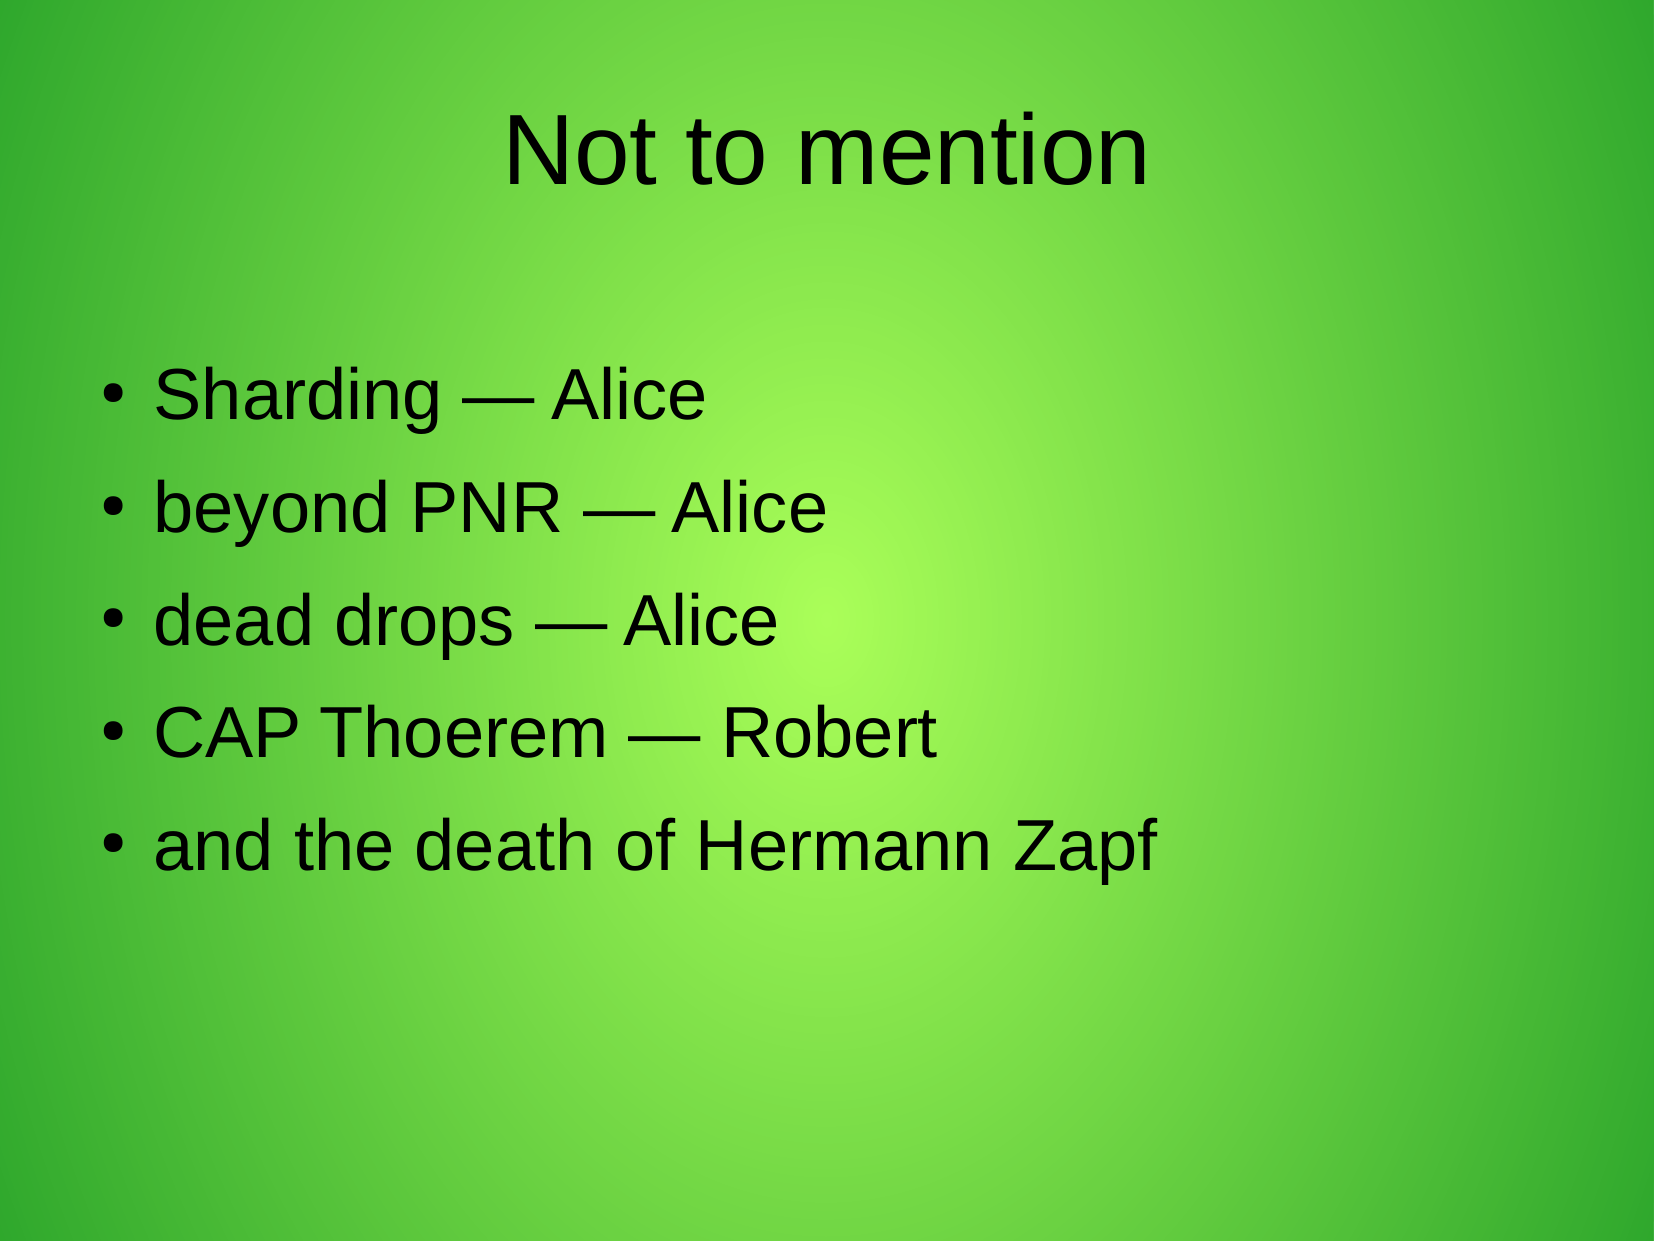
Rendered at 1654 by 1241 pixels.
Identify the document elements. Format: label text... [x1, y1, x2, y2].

list Sharding — Alice beyond PNR — Alice dead drops — Alice CAP Thoerem — Robert and the death of Hermann Zapf [82, 354, 1571, 1105]
title Not to mention [82, 47, 1571, 252]
